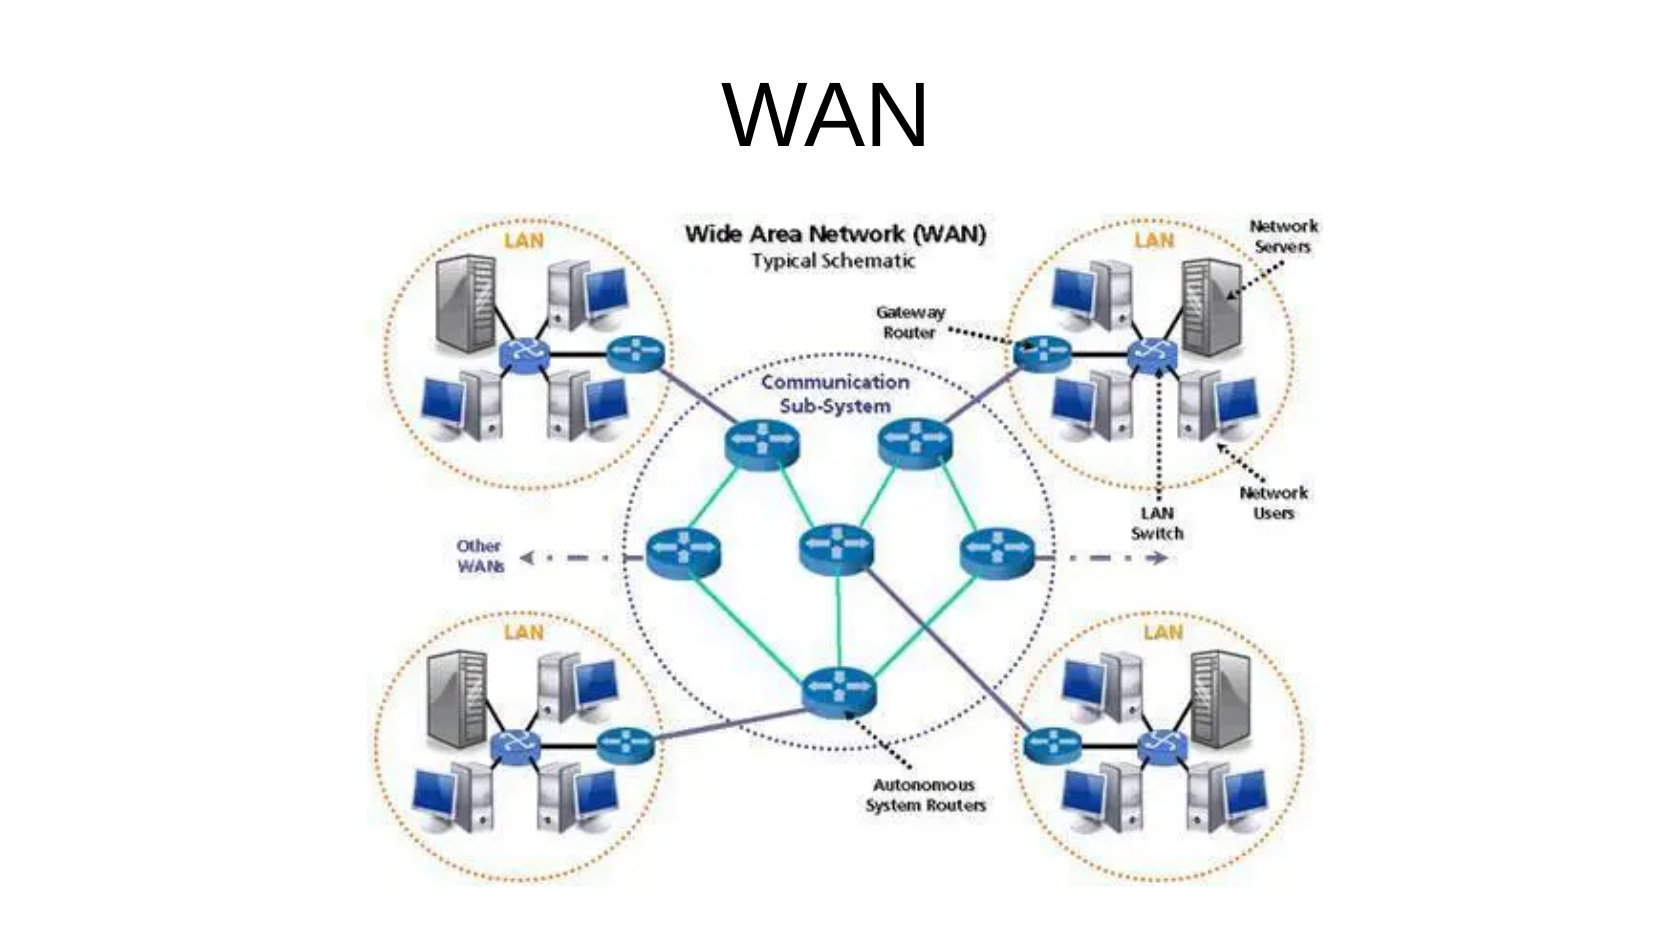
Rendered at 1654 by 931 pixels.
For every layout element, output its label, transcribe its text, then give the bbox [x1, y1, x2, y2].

picture [354, 193, 1371, 902]
title WAN [82, 37, 1571, 193]
